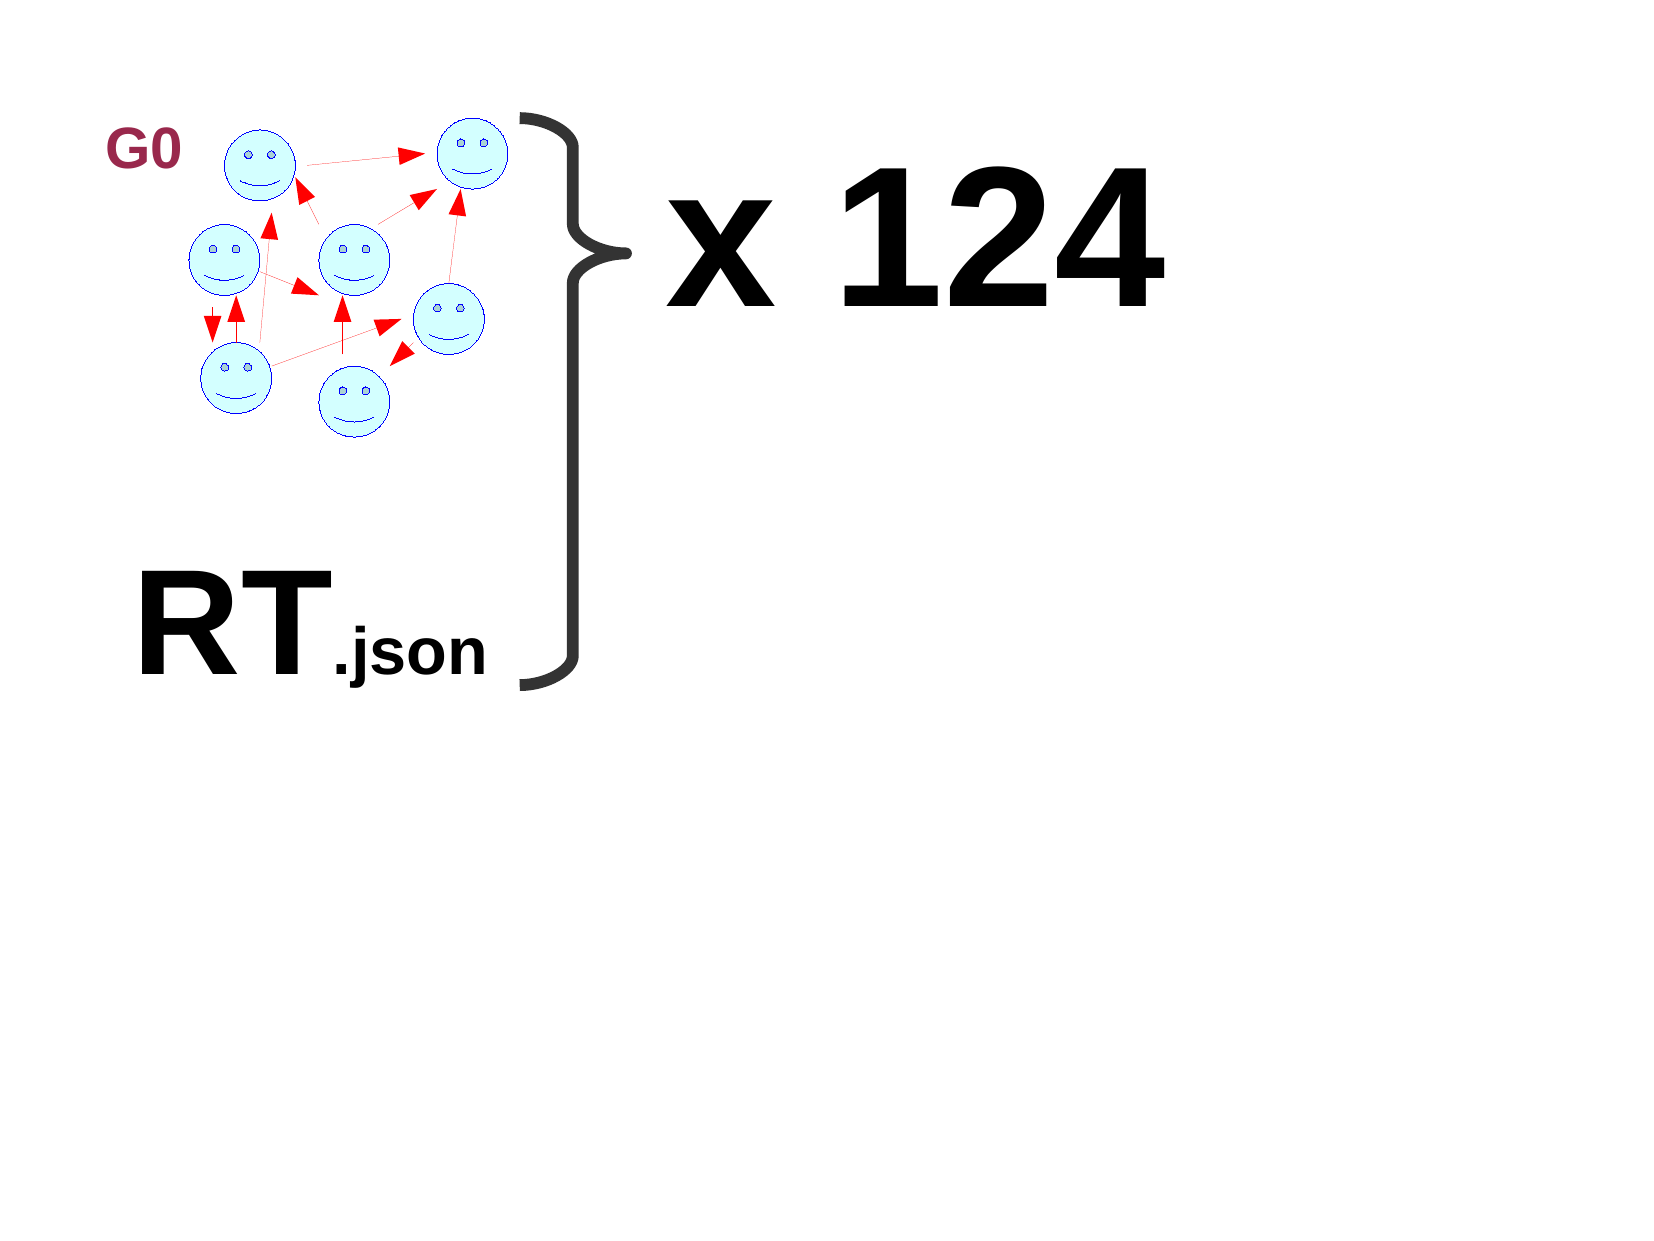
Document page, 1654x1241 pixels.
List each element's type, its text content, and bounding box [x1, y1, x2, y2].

text_box [318, 224, 390, 296]
text_box RT.json [118, 531, 504, 714]
text_box [413, 283, 485, 355]
text_box G0 [90, 108, 198, 189]
text_box [200, 342, 272, 414]
text_box [318, 366, 390, 438]
text_box [188, 224, 260, 296]
text_box [437, 118, 508, 190]
text_box x 124 [650, 118, 1182, 357]
text_box [224, 129, 296, 201]
